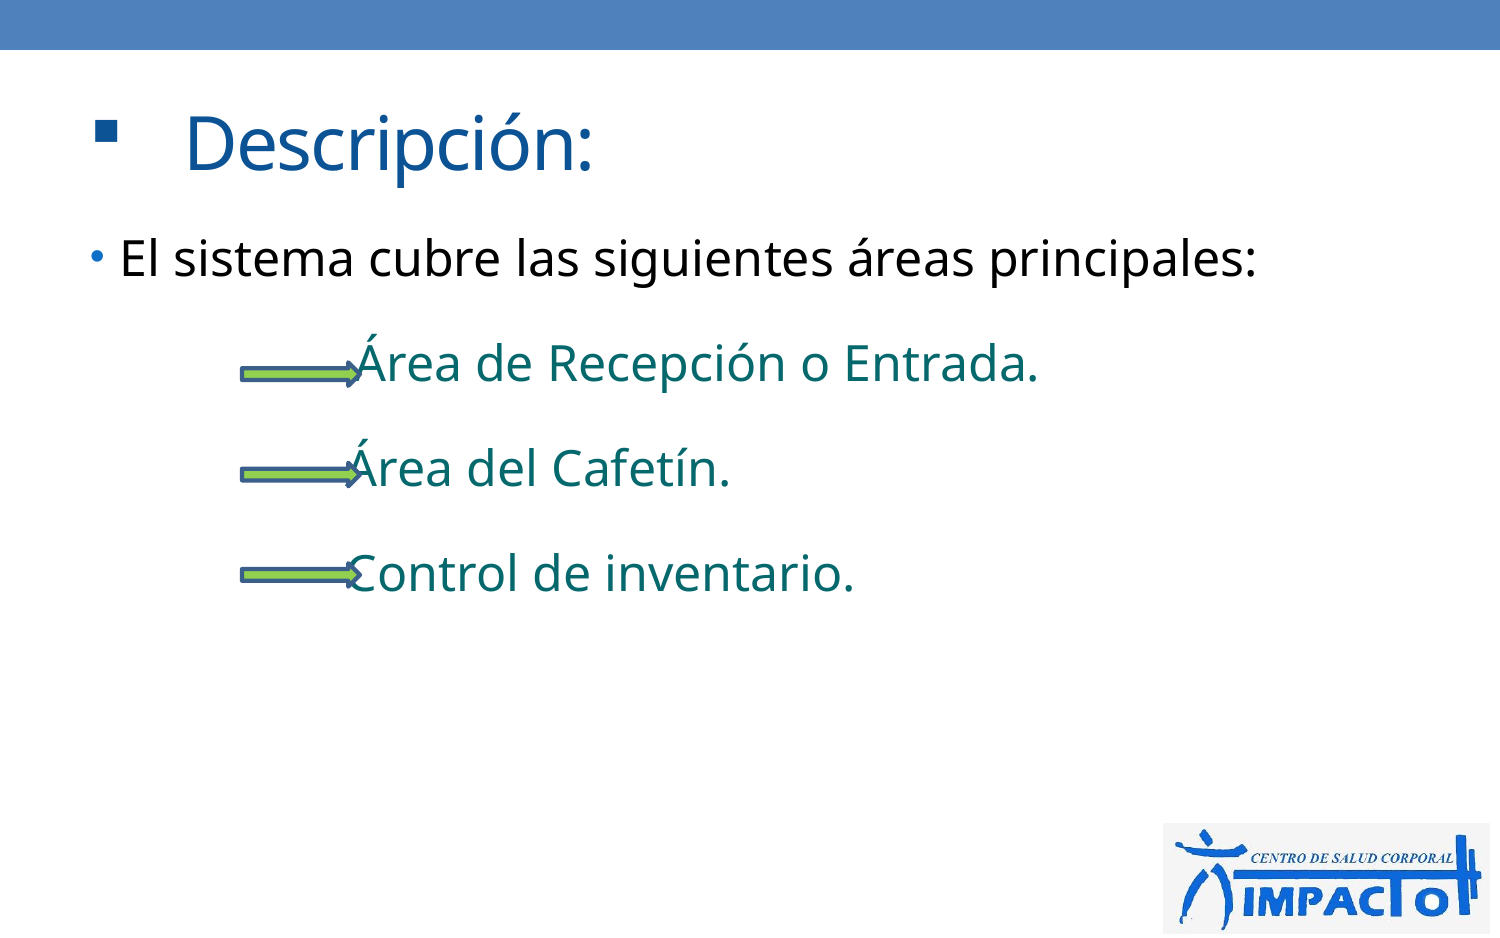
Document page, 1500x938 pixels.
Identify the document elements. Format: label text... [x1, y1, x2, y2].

text_box [242, 563, 361, 587]
text_box El sistema cubre las siguientes áreas principales: Área de Recepción o Entrada. Área del Cafetín. Control de inventario. [74, 218, 1425, 886]
text_box [242, 362, 361, 386]
picture [1163, 823, 1490, 934]
text_box [242, 462, 361, 487]
text_box Descripción: [74, 72, 1425, 209]
